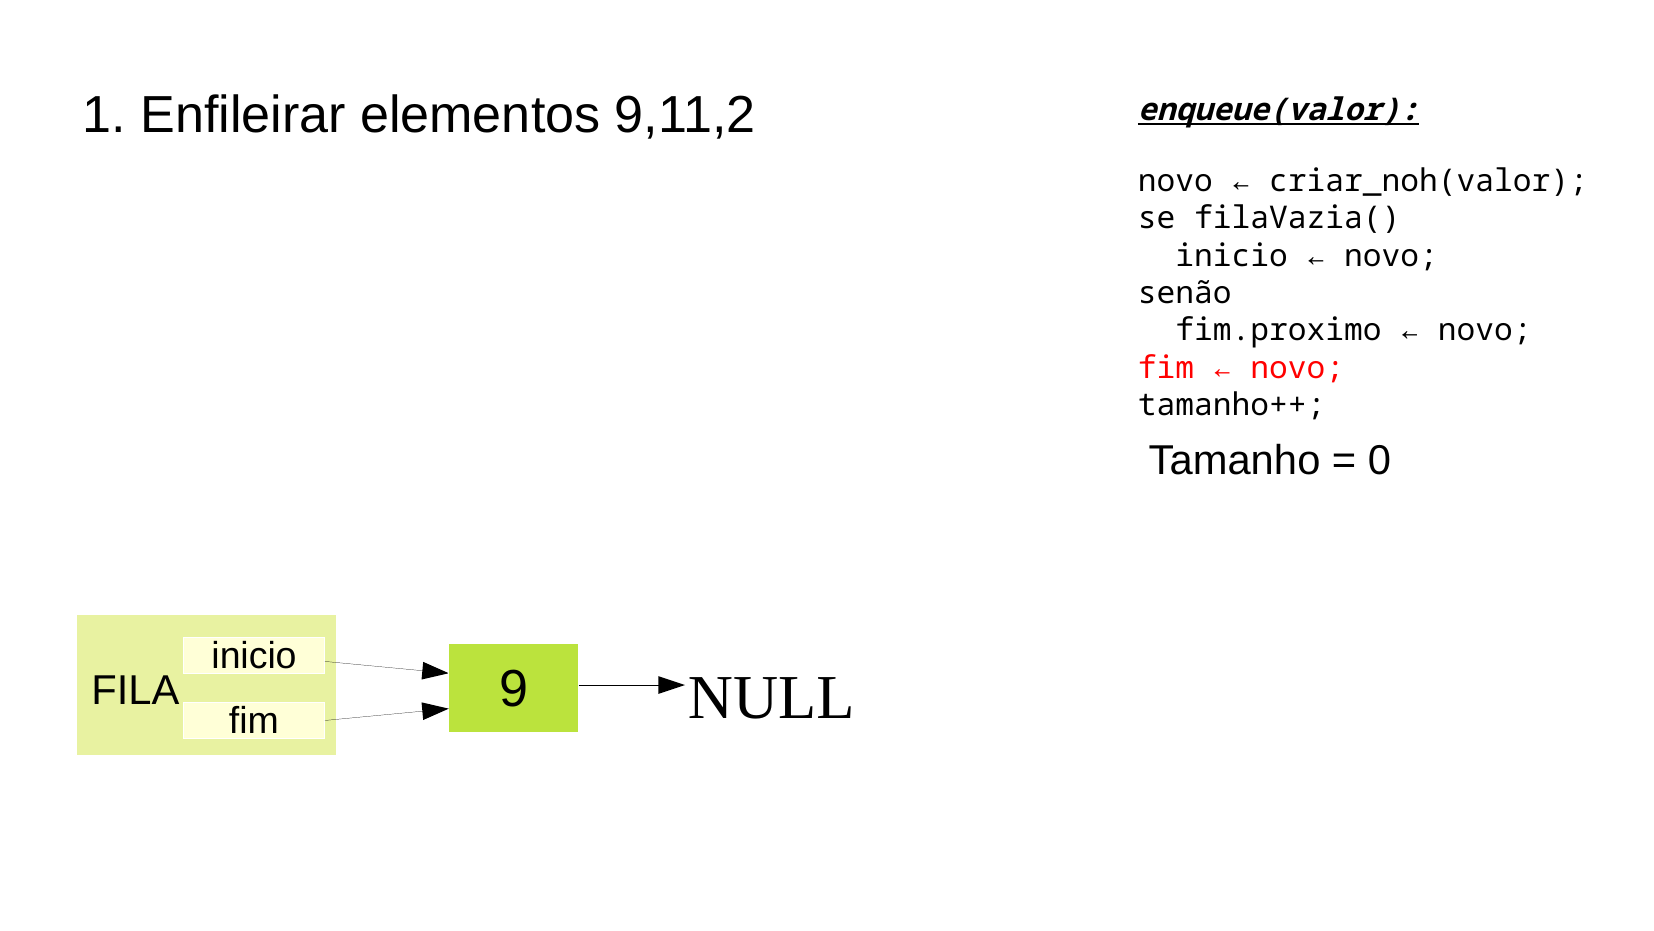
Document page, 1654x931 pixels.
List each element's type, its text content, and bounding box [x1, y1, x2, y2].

text_box 9 [448, 643, 579, 733]
text_box [76, 720, 337, 756]
text_box fim [183, 702, 325, 739]
text_box inicio [183, 637, 325, 674]
text_box Tamanho = 0 [1133, 429, 1418, 491]
text_box NULL [673, 654, 875, 733]
text_box [195, 662, 337, 720]
text_box FILA [76, 659, 195, 721]
text_box [76, 614, 337, 662]
title 1. Enfileirar elementos 9,11,2 [82, 37, 1571, 193]
text_box enqueue(valor): novo ← criar_noh(valor); se filaVazia() inicio ← novo; senão fim.proximo ← novo; fim ← novo; tamanho++; [1123, 81, 1613, 430]
